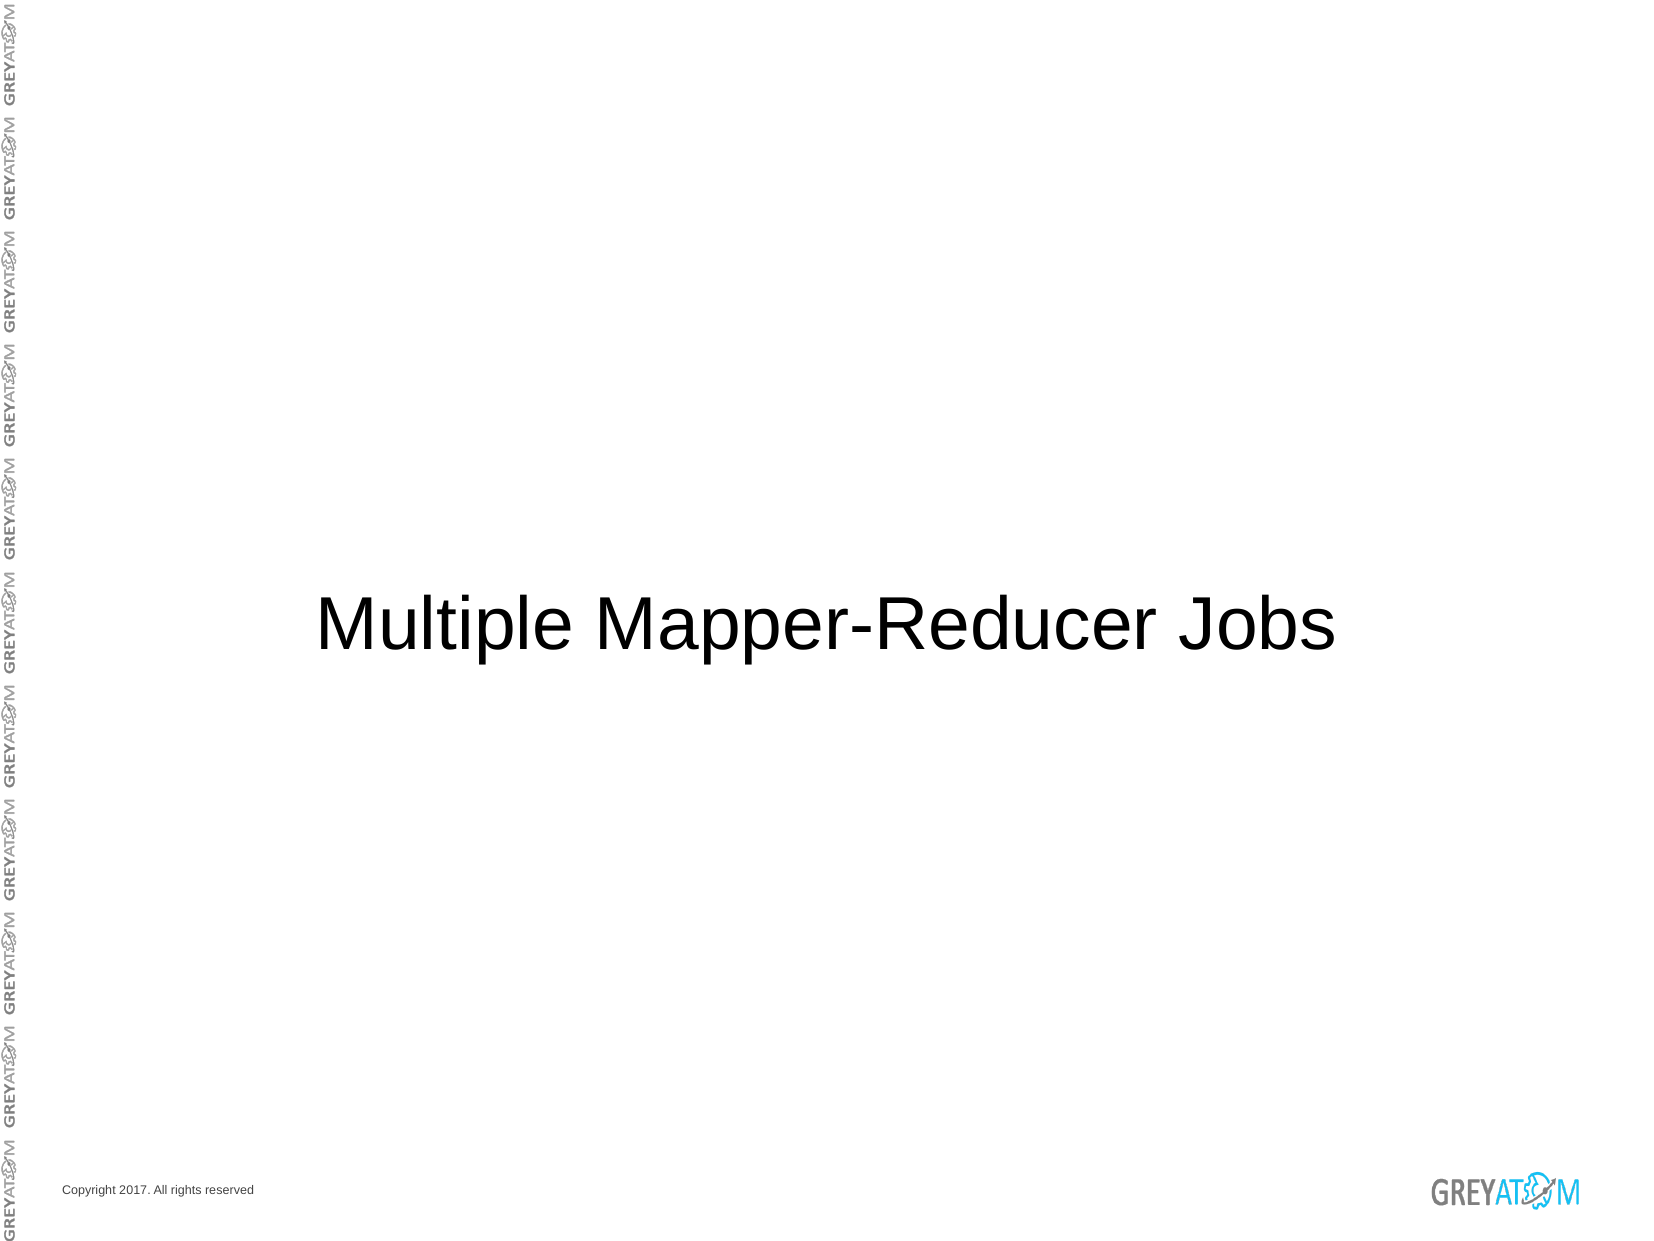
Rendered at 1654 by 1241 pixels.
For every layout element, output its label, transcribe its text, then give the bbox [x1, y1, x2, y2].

picture [1, 572, 17, 674]
picture [1, 685, 17, 788]
picture [1, 4, 17, 106]
picture [1, 117, 17, 220]
text_box Multiple Mapper-Reducer Jobs [56, 518, 1597, 722]
picture [1, 458, 17, 560]
picture [1, 1140, 17, 1241]
picture [1, 344, 17, 447]
picture [1, 231, 17, 333]
picture [1430, 1168, 1581, 1212]
picture [1, 912, 17, 1015]
picture [1, 1026, 17, 1128]
picture [1, 799, 17, 901]
